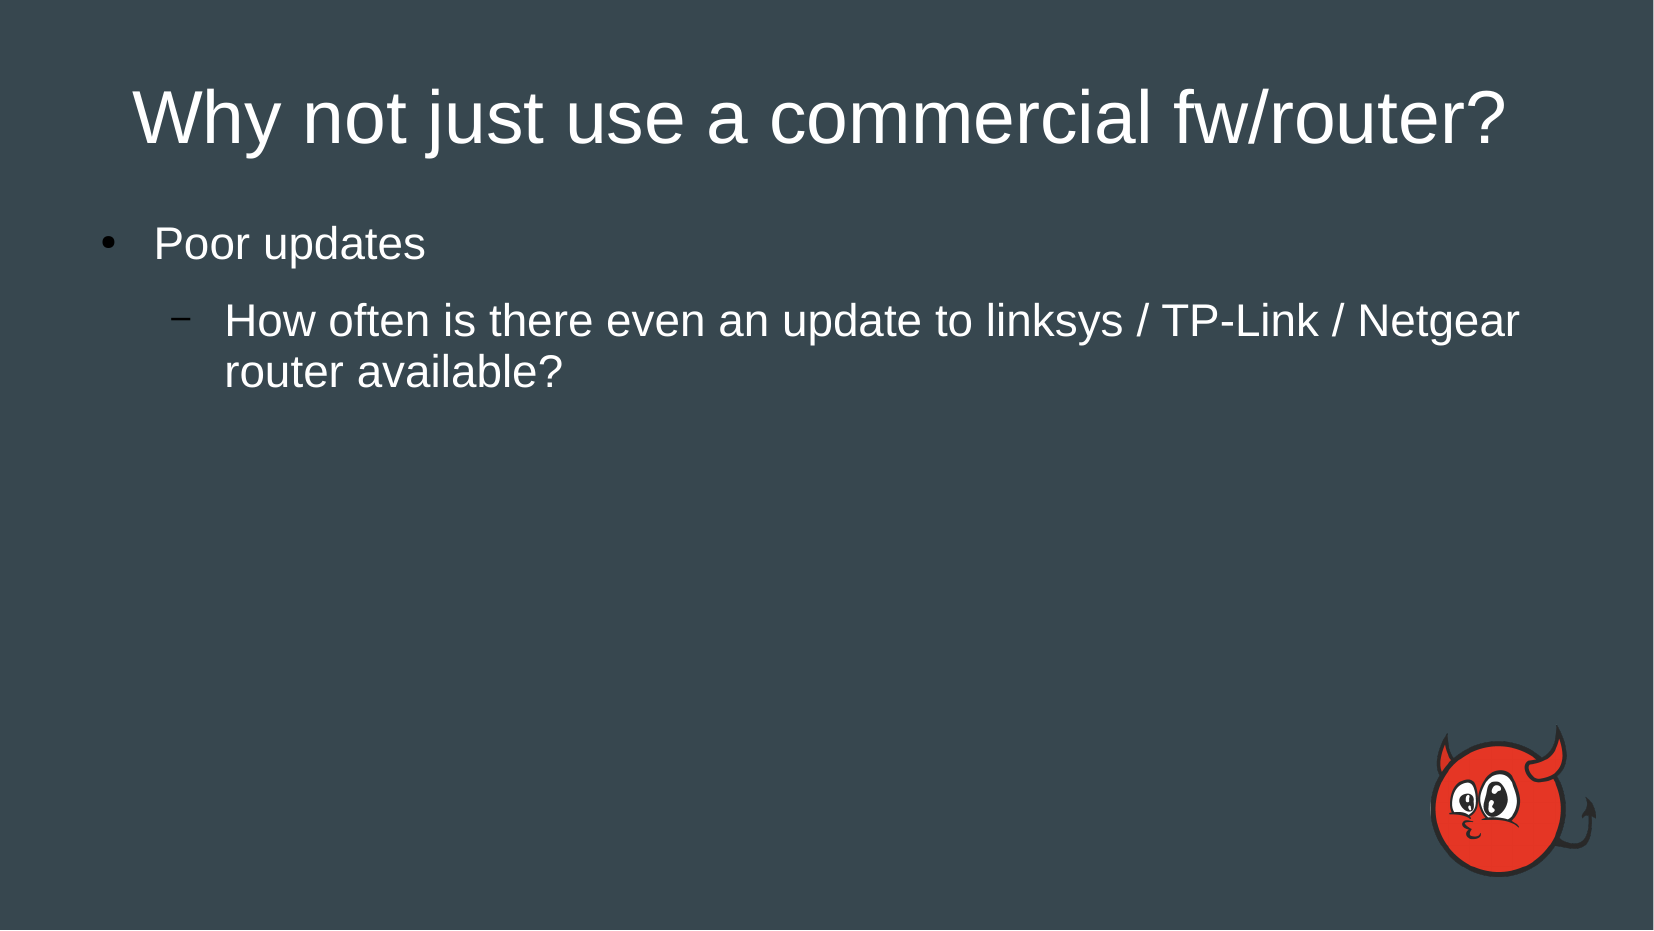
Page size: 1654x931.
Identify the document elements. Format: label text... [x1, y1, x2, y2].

list Poor updates How often is there even an update to linksys / TP-Link / Netgear router available? [82, 217, 1571, 757]
title Why not just use a commercial fw/router? [110, 39, 1531, 196]
picture [1427, 717, 1598, 888]
